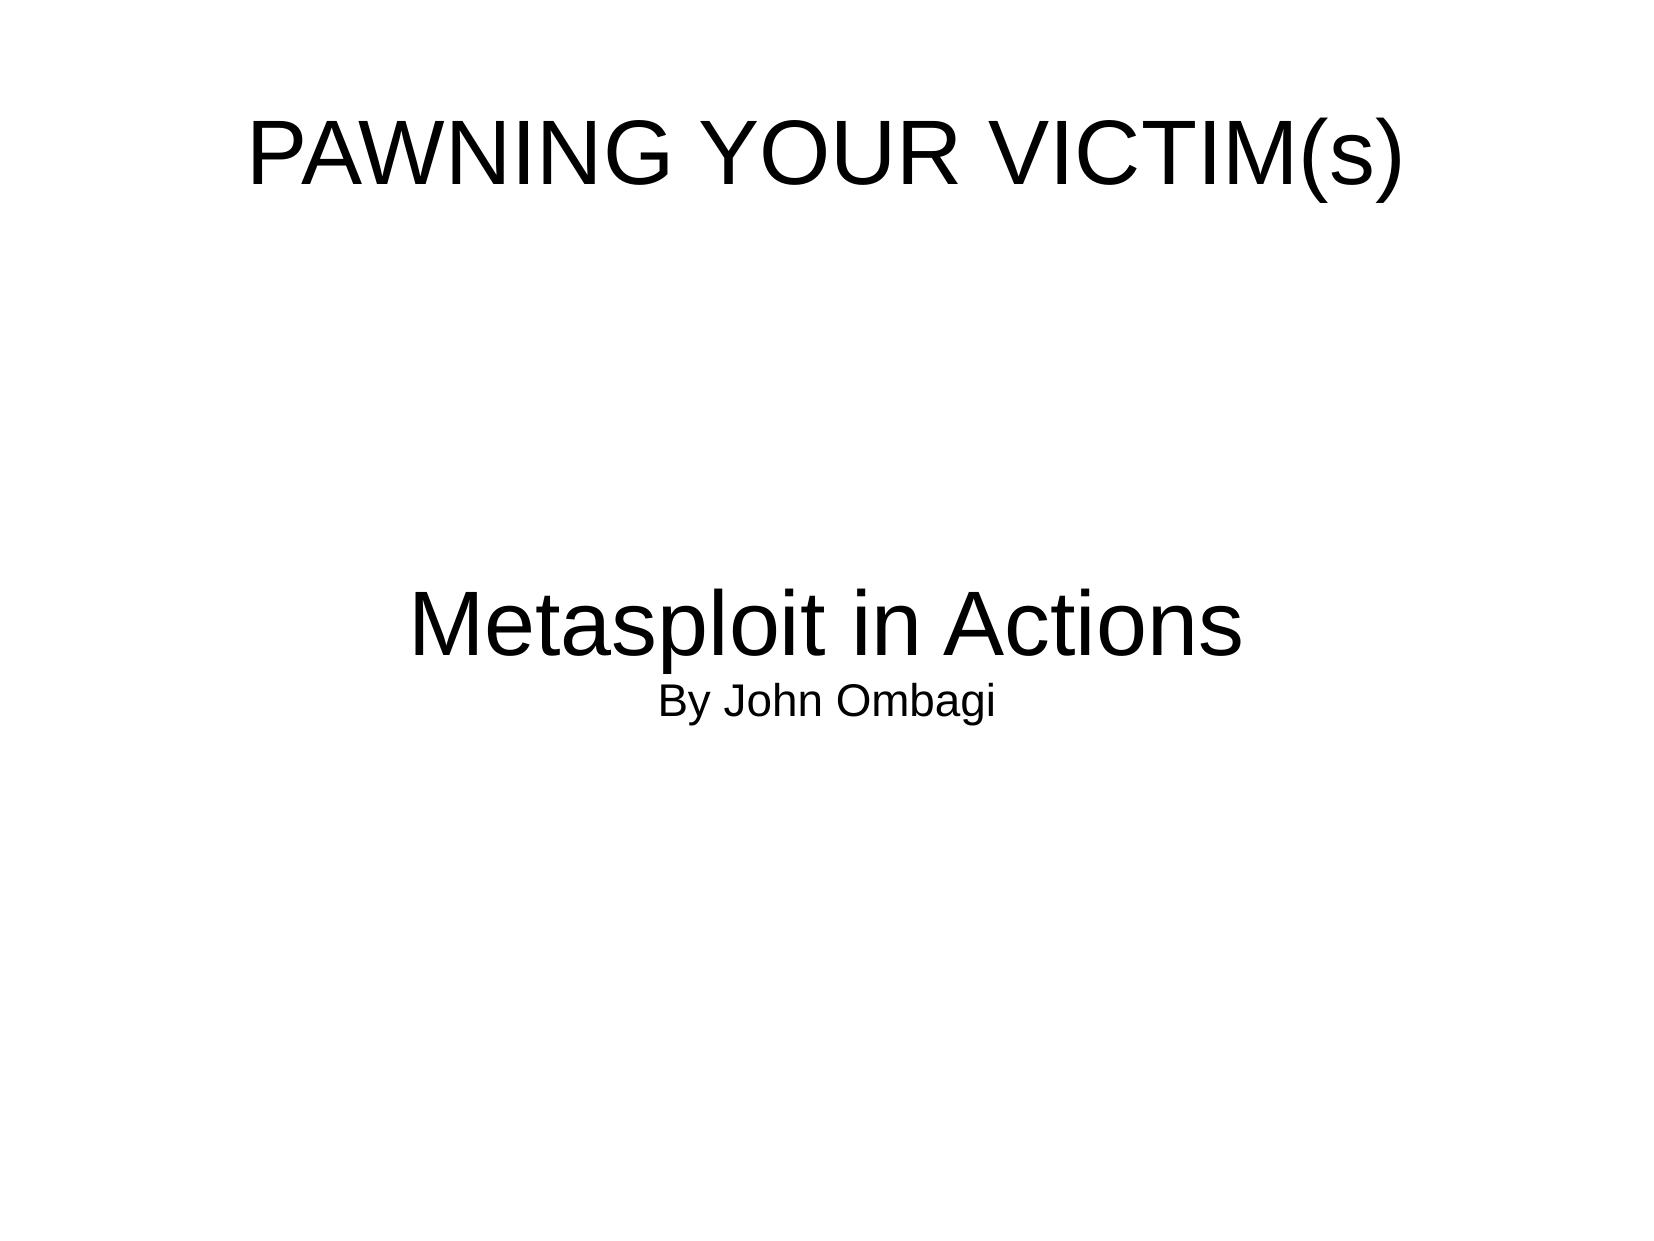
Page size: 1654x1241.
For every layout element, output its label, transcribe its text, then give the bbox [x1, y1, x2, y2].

title PAWNING YOUR VICTIM(s) [82, 49, 1571, 257]
subtitle Metasploit in Actions By John Ombagi [82, 290, 1571, 1010]
